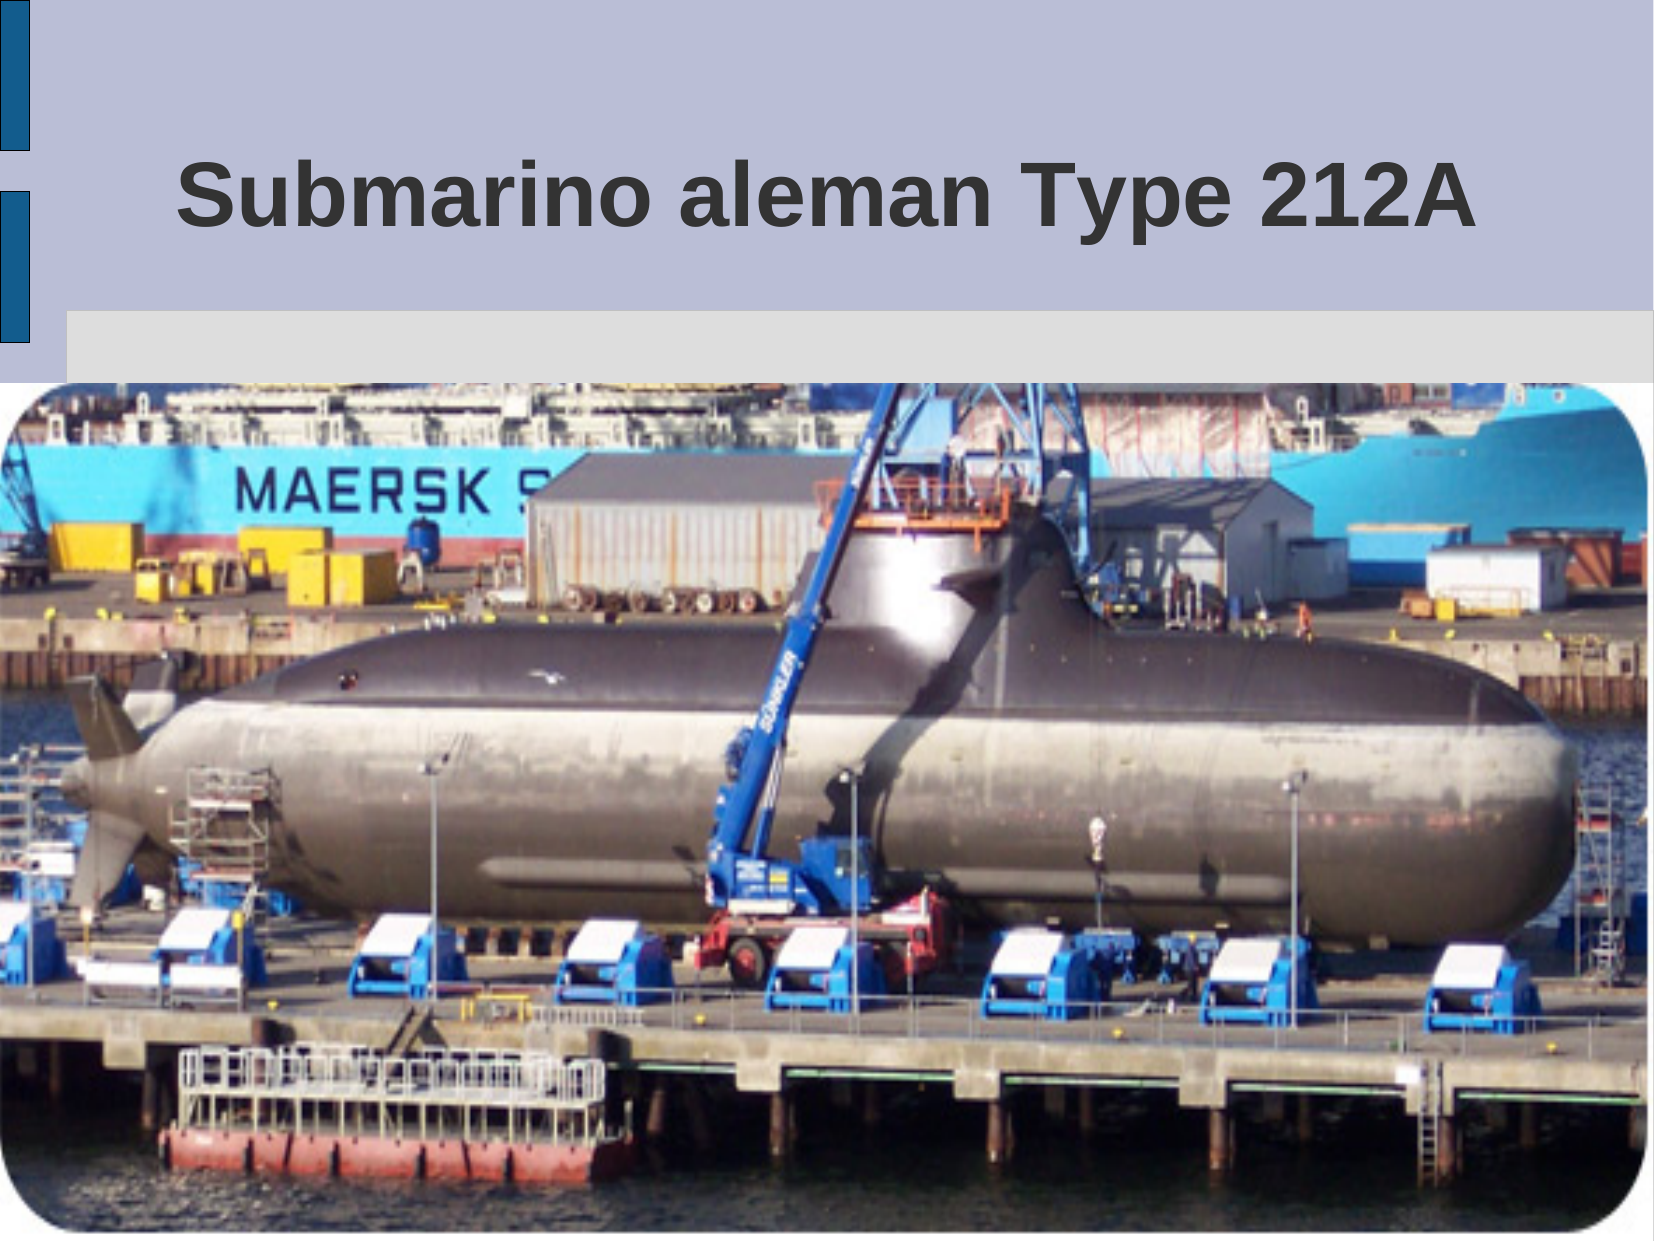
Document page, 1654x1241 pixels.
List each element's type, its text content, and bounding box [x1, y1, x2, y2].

title Submarino aleman Type 212A [121, 98, 1534, 291]
picture [0, 383, 1654, 1241]
